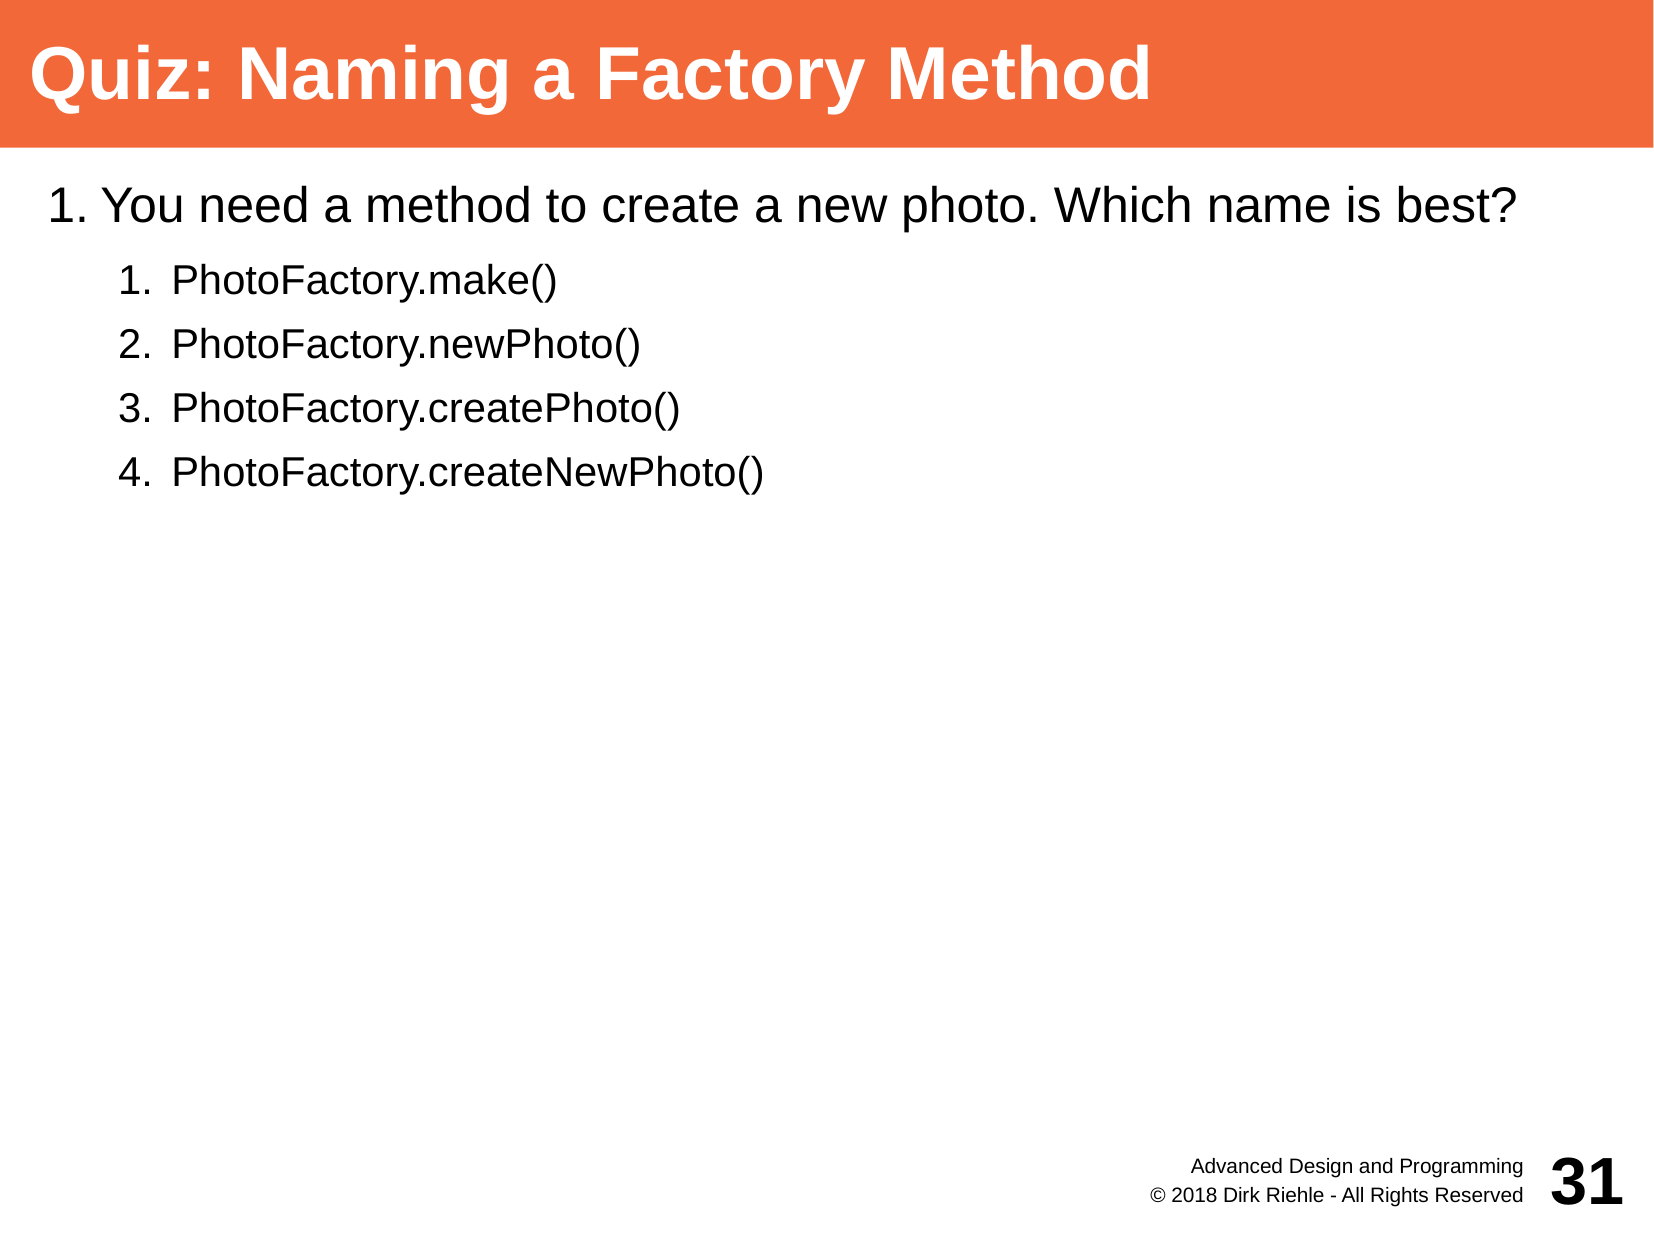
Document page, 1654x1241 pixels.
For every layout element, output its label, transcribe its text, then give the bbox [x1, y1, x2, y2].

title Quiz: Naming a Factory Method [0, 0, 1654, 148]
list You need a method to create a new photo. Which name is best? PhotoFactory.make() PhotoFactory.newPhoto() PhotoFactory.createPhoto() PhotoFactory.createNewPhoto() [29, 177, 1625, 1063]
